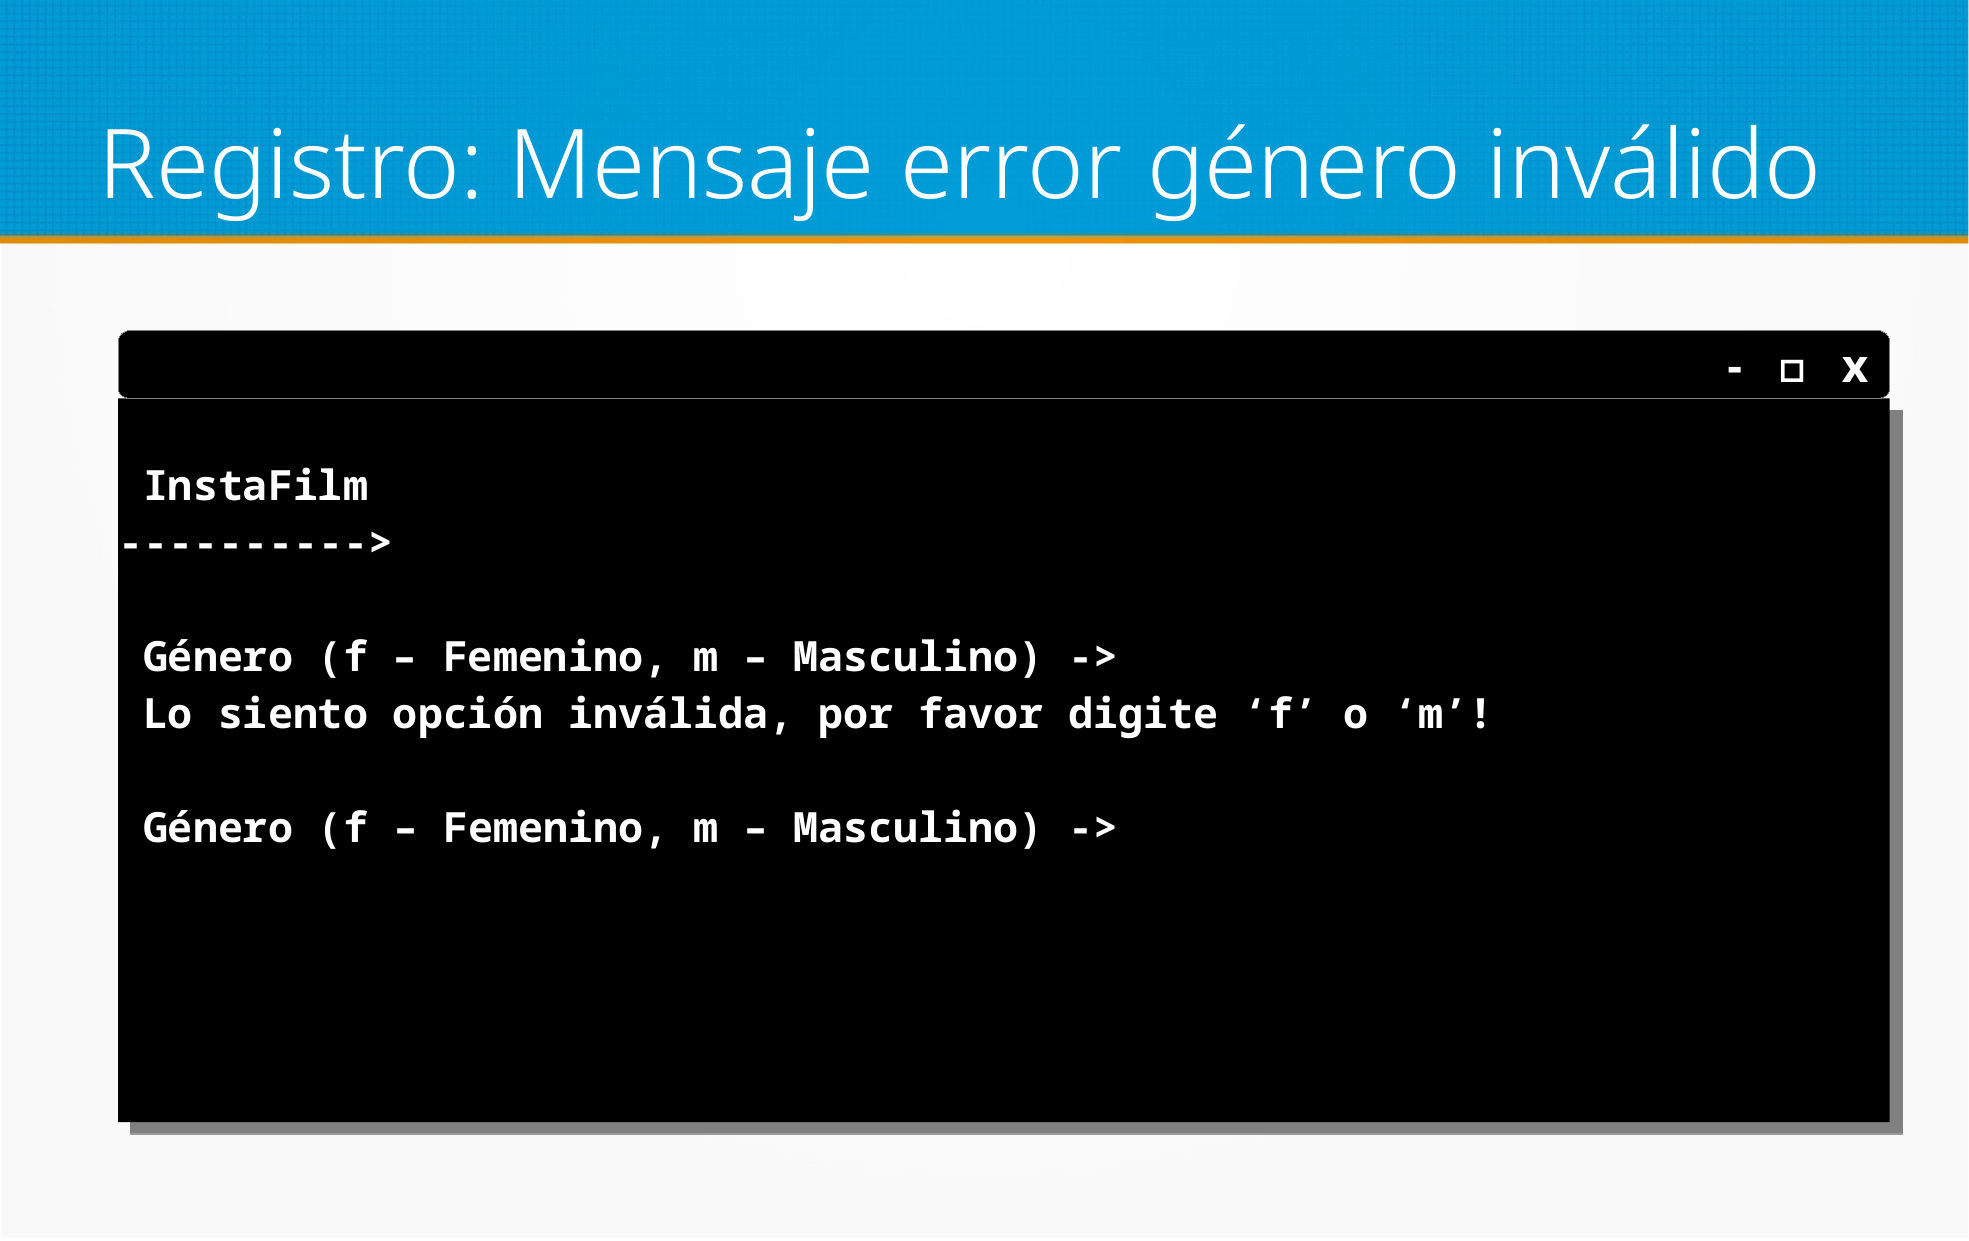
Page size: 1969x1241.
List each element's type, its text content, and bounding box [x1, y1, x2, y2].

title Registro: Mensaje error género inválido [98, 19, 1870, 227]
text_box InstaFilm ----------> Género (f – Femenino, m – Masculino) -> Lo siento opción inválida, por favor digite ‘f’ o ‘m’! Género (f – Femenino, m – Masculino) -> [118, 398, 1890, 1123]
picture [0, 233, 1969, 1241]
text_box - □ x [118, 330, 1890, 399]
